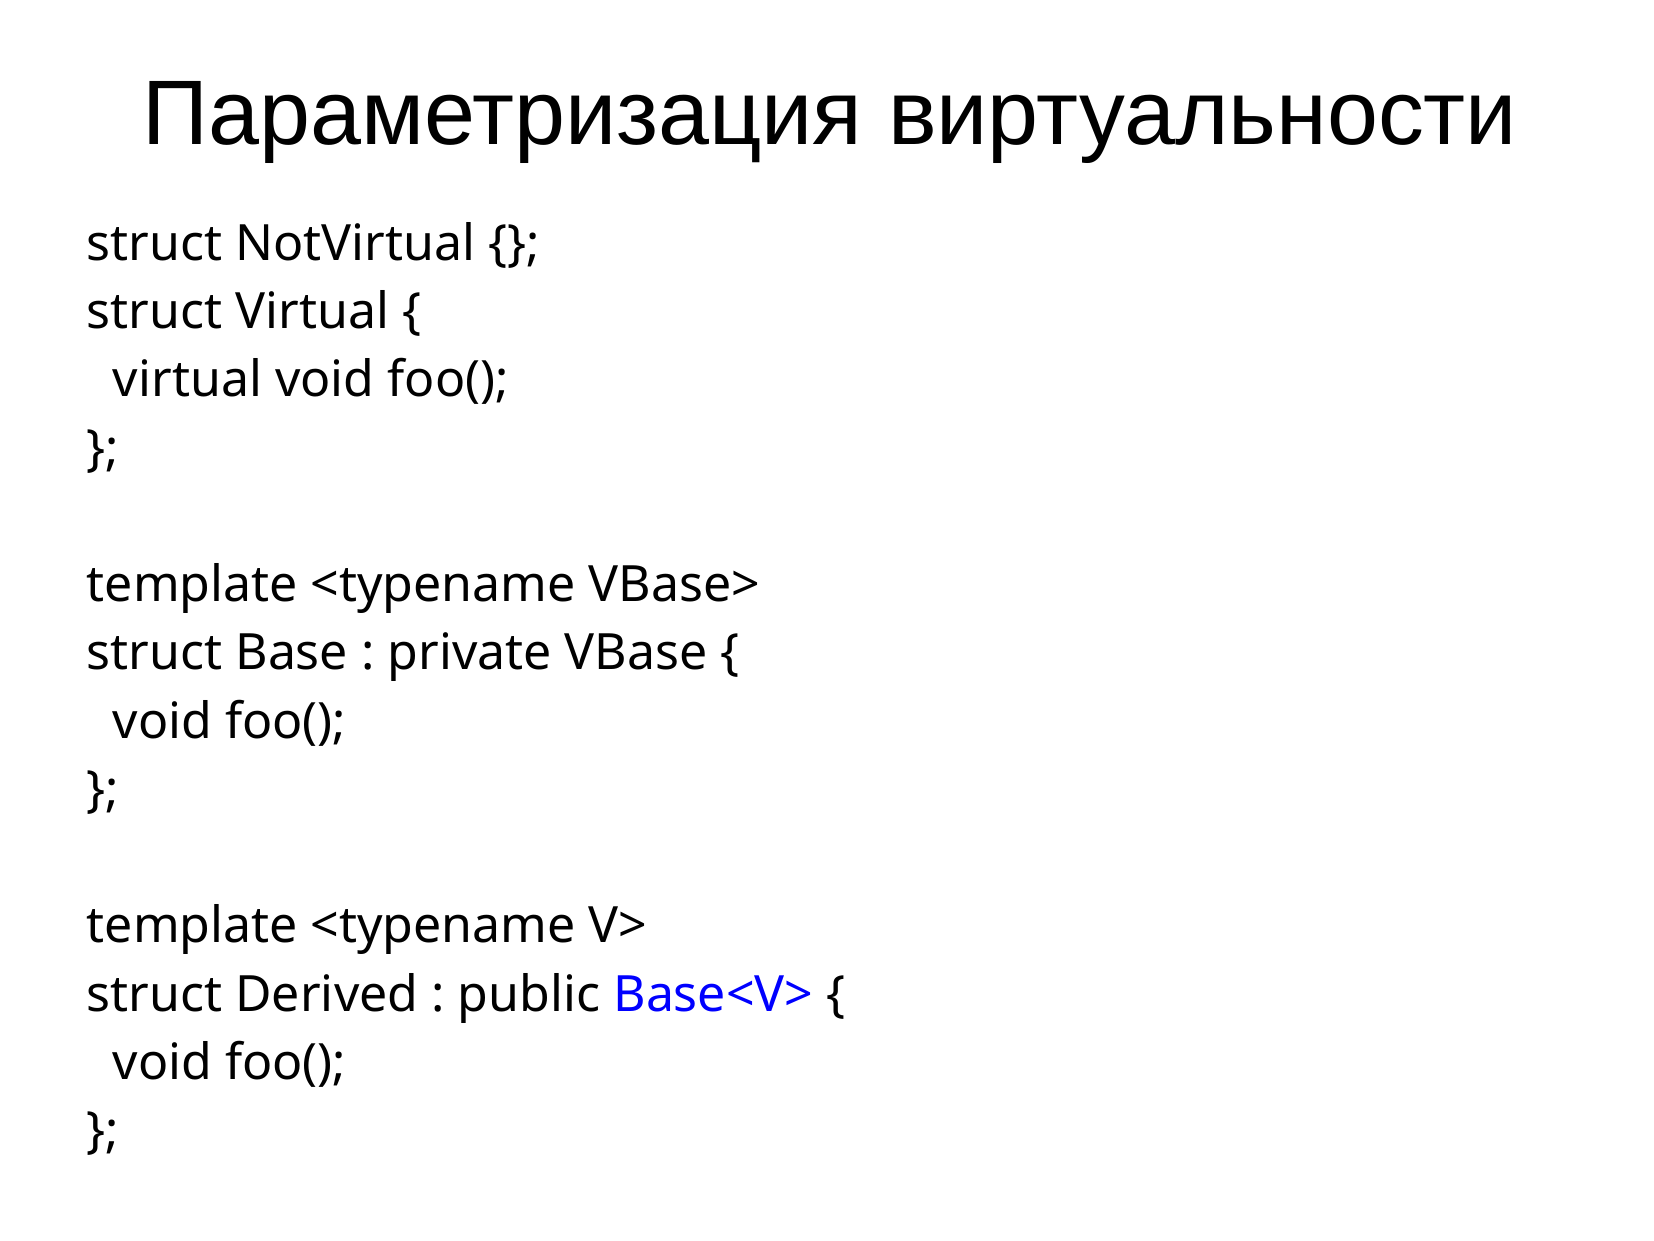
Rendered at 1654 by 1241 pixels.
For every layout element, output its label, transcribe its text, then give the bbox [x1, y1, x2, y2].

subtitle struct NotVirtual {}; struct Virtual { virtual void foo(); }; template <typename VBase> struct Base : private VBase { void foo(); }; template <typename V> struct Derived : public Base<V> { void foo(); }; [86, 215, 1576, 1154]
title Параметризация виртуальности [86, 37, 1576, 188]
